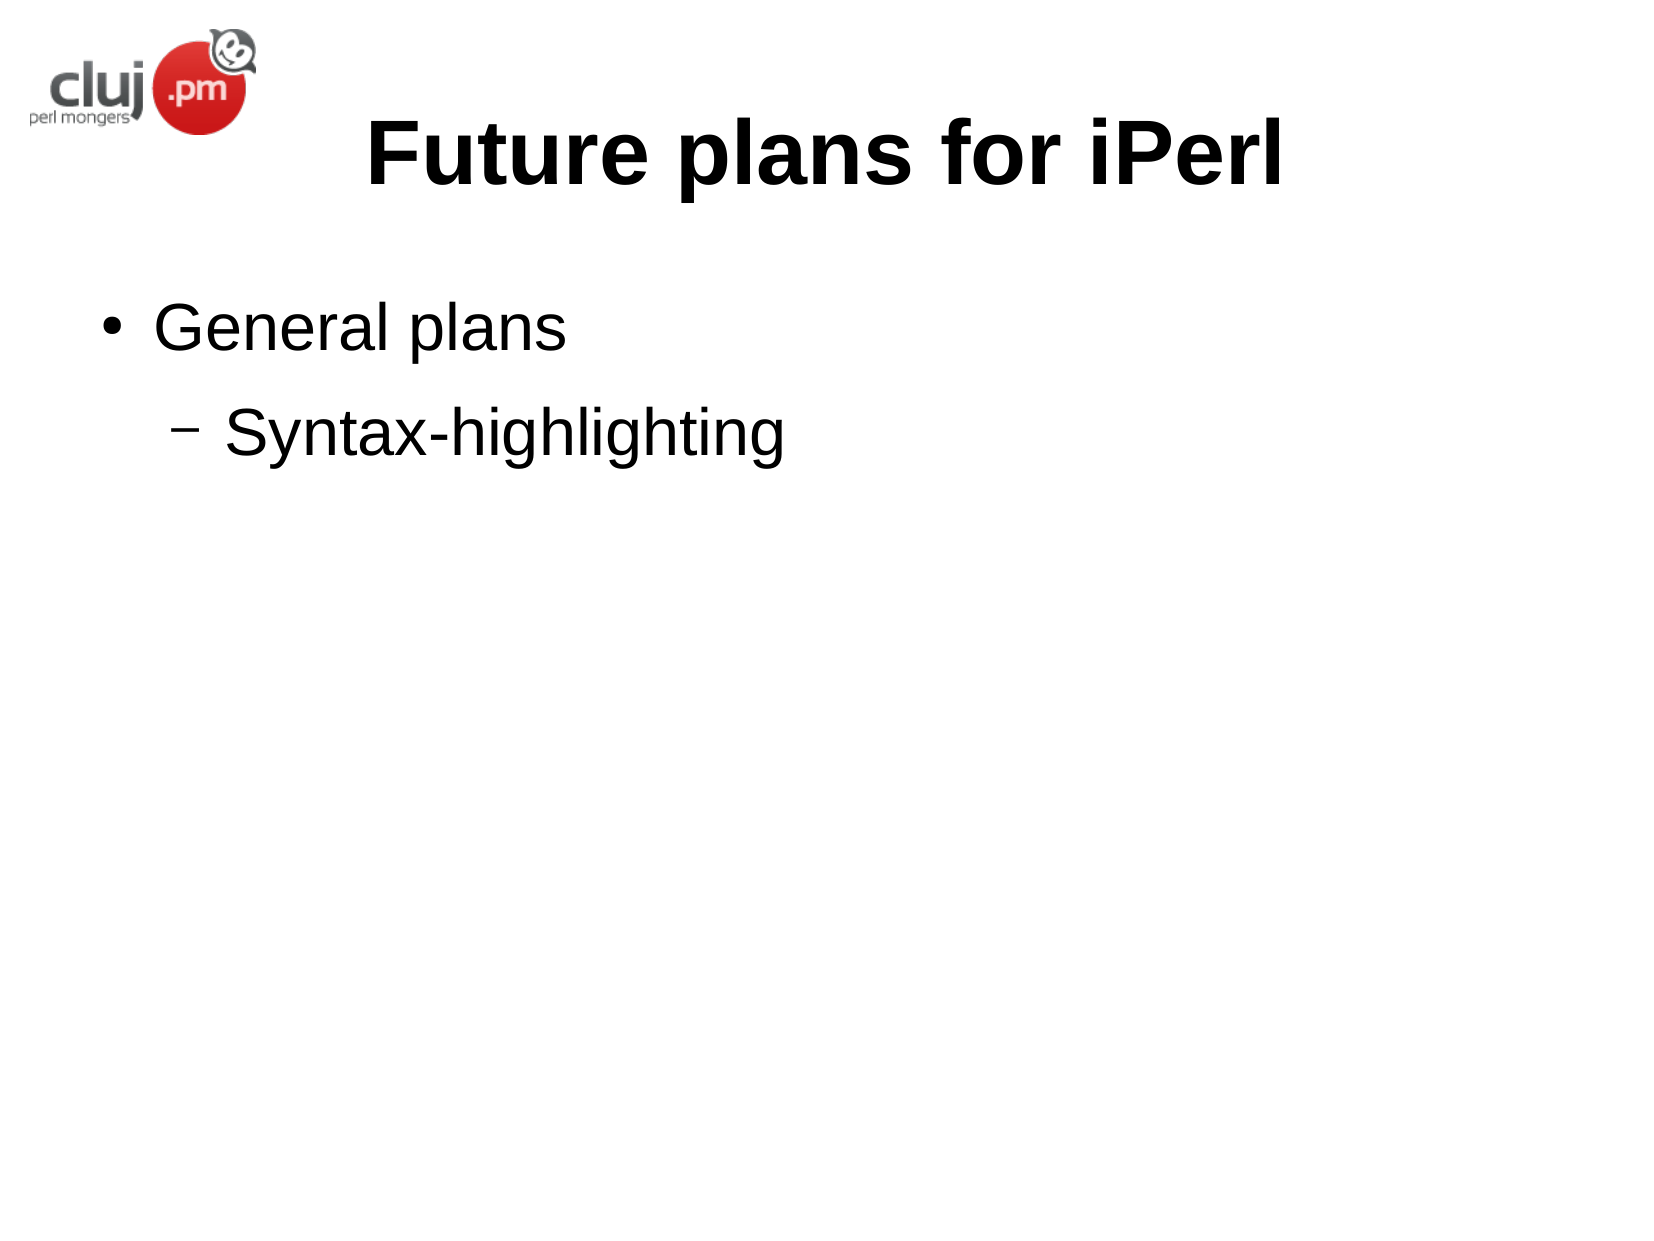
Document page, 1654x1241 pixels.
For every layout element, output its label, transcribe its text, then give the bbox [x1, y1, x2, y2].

list General plans Syntax-highlighting [82, 290, 1538, 1171]
picture [30, 29, 256, 135]
title Future plans for iPerl [82, 49, 1571, 257]
